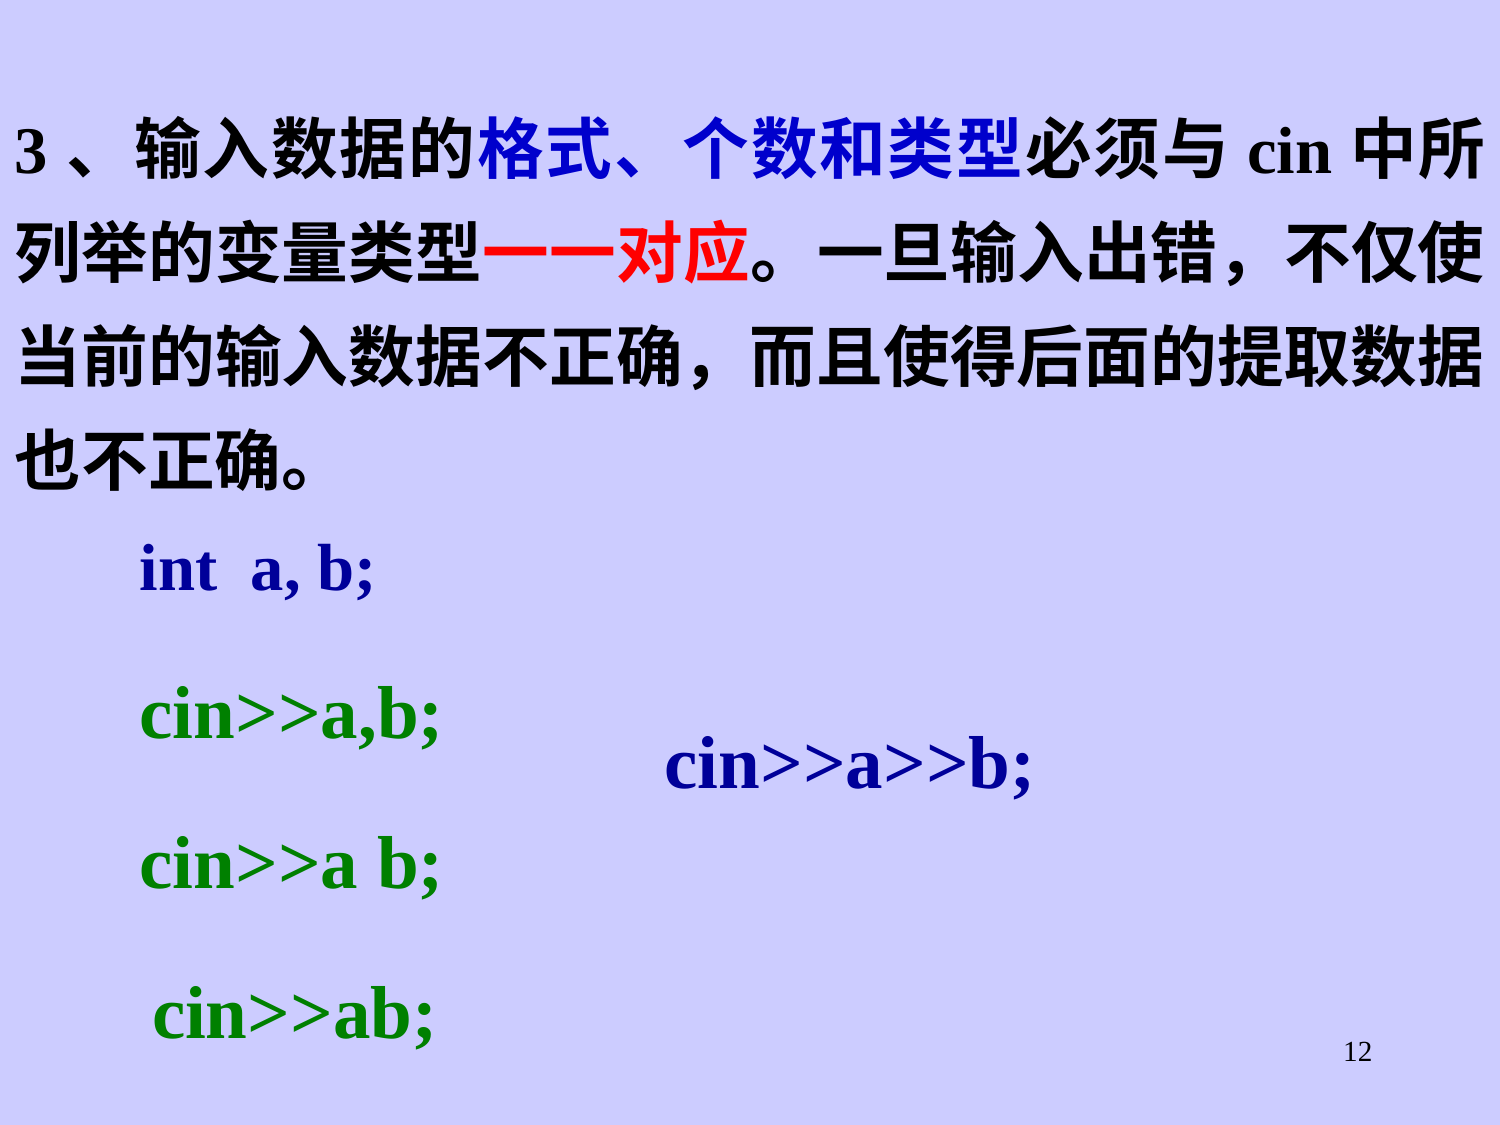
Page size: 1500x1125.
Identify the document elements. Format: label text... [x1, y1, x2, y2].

text_box cin>>ab; [137, 937, 563, 1061]
text_box 3、输入数据的格式、个数和类型必须与cin中所列举的变量类型一一对应。一旦输入出错，不仅使当前的输入数据不正确，而且使得后面的提取数据也不正确。 [0, 74, 1500, 507]
text_box cin>>a>>b; [650, 687, 1076, 811]
text_box <编号> [1074, 1025, 1388, 1101]
text_box int a, b; [125, 499, 713, 612]
text_box cin>>a b; [125, 787, 551, 911]
text_box cin>>a,b; [125, 637, 551, 761]
